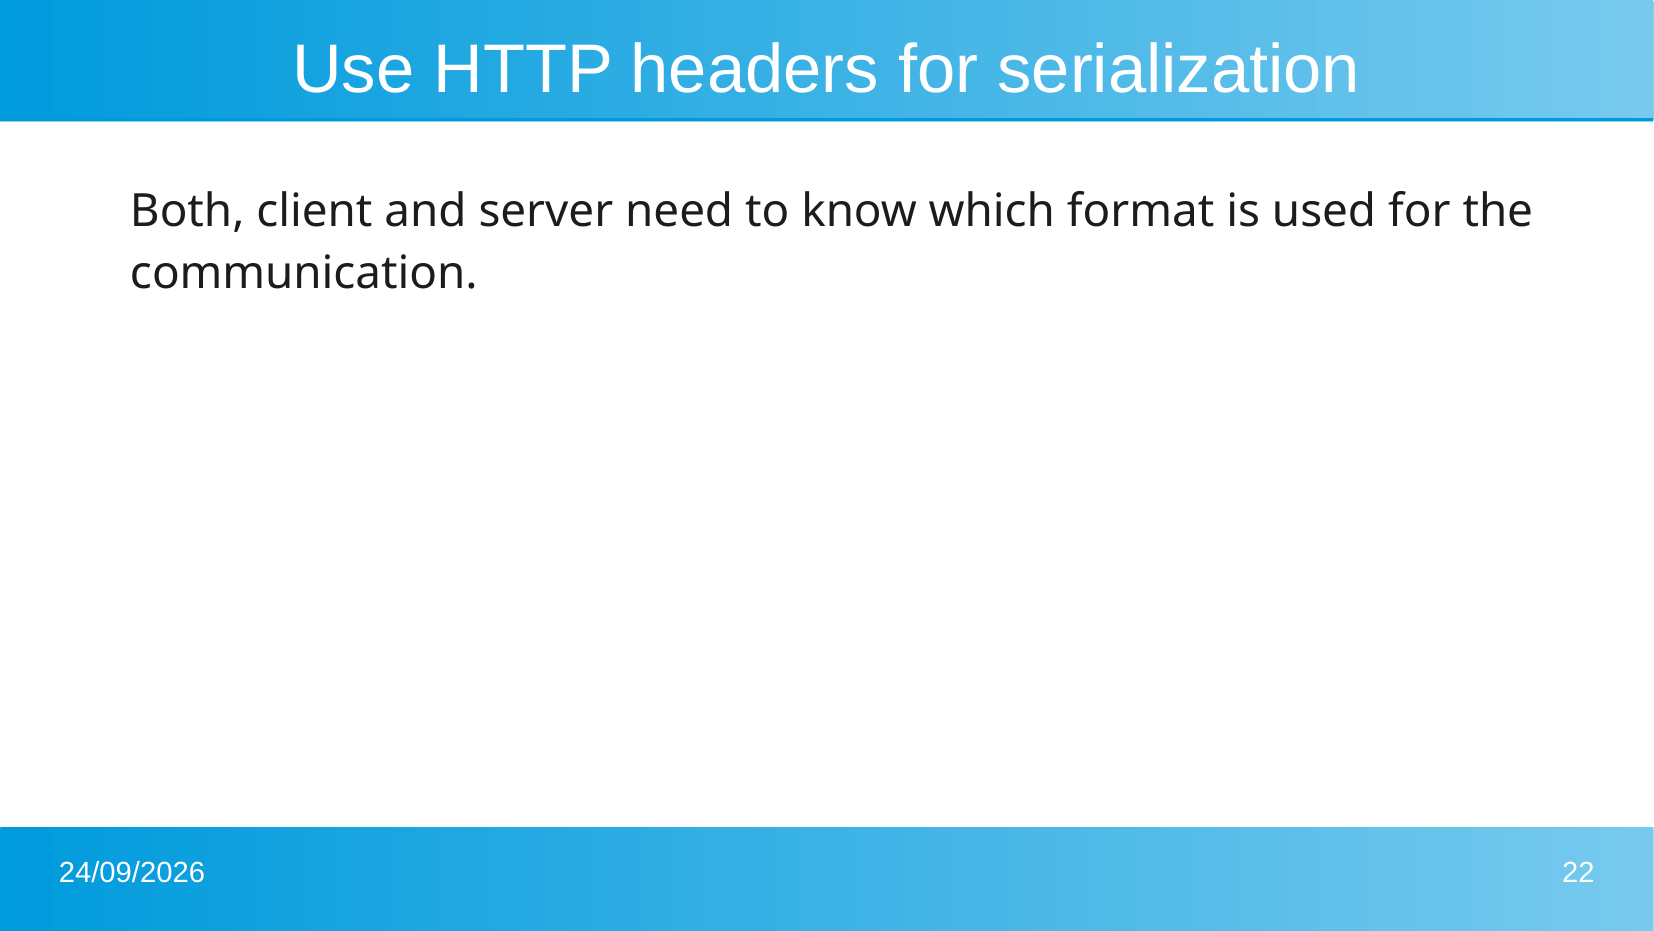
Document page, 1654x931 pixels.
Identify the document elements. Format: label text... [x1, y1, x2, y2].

title Use HTTP headers for serialization [59, 29, 1595, 108]
list Both, client and server need to know which format is used for the communication. [59, 177, 1595, 768]
